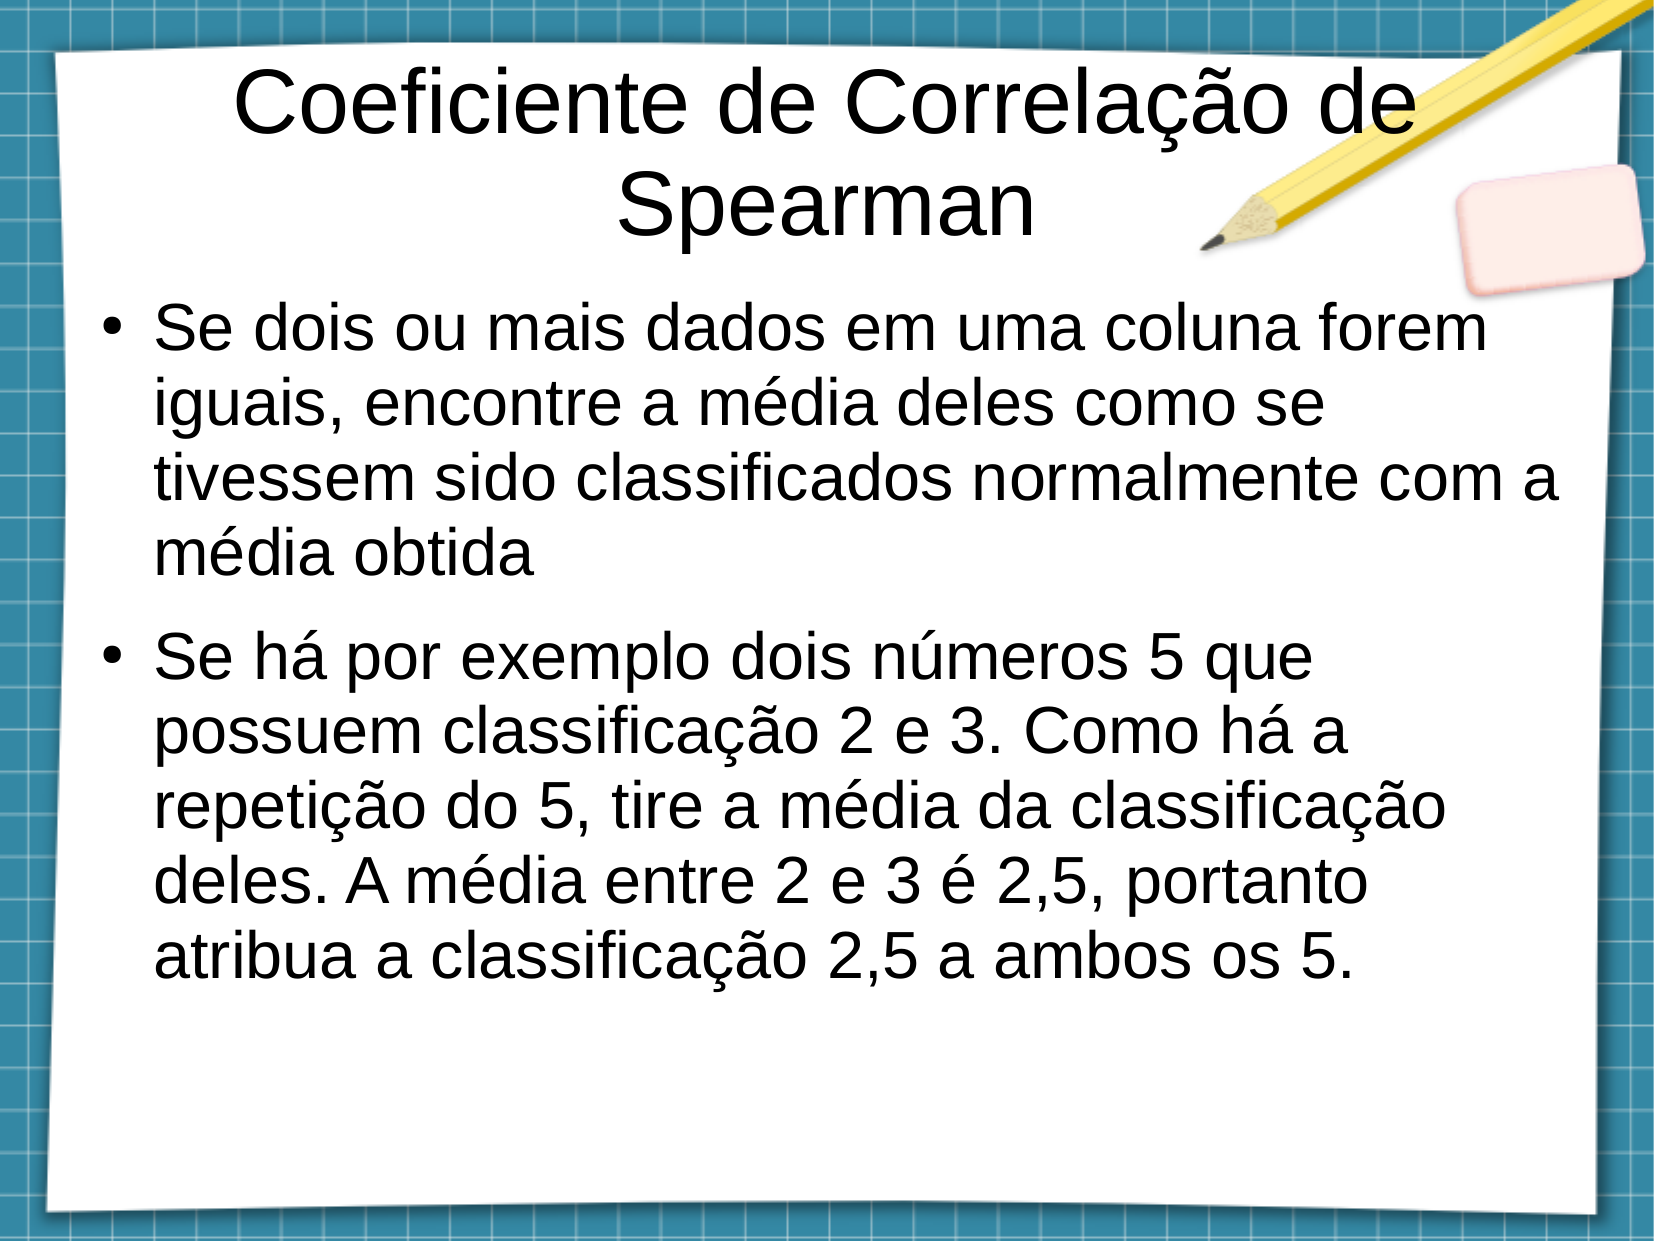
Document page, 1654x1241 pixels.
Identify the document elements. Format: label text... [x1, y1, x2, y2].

list Se dois ou mais dados em uma coluna forem iguais, encontre a média deles como se tivessem sido classificados normalmente com a média obtida Se há por exemplo dois números 5 que possuem classificação 2 e 3. Como há a repetição do 5, tire a média da classificação deles. A média entre 2 e 3 é 2,5, portanto atribua a classificação 2,5 a ambos os 5. [82, 290, 1571, 1010]
title Coeficiente de Correlação de Spearman [82, 49, 1571, 257]
picture [0, 0, 1654, 1241]
